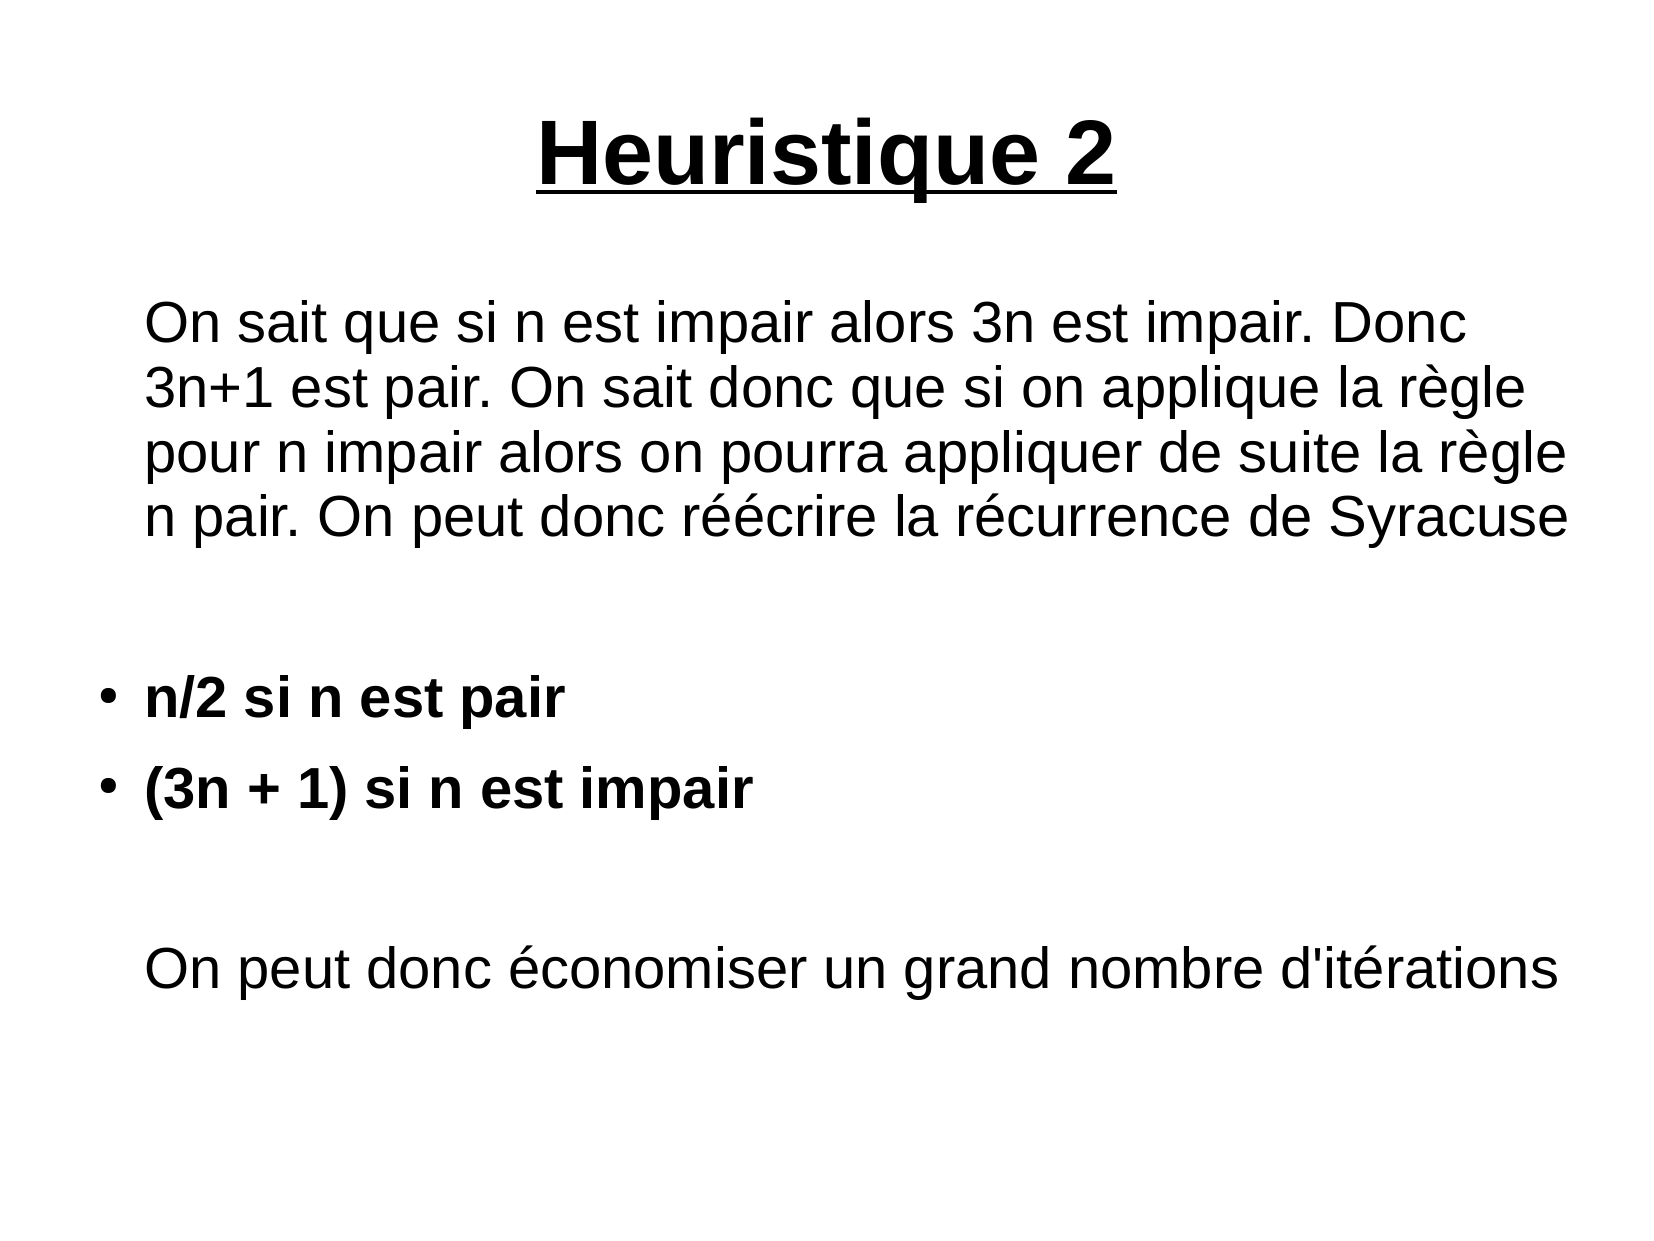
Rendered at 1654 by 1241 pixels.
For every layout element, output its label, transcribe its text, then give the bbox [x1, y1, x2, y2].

title Heuristique 2 [82, 49, 1571, 257]
list On sait que si n est impair alors 3n est impair. Donc 3n+1 est pair. On sait donc que si on applique la règle pour n impair alors on pourra appliquer de suite la règle n pair. On peut donc réécrire la récurrence de Syracuse n/2 si n est pair (3n + 1) si n est impair On peut donc économiser un grand nombre d'itérations [82, 290, 1571, 1141]
